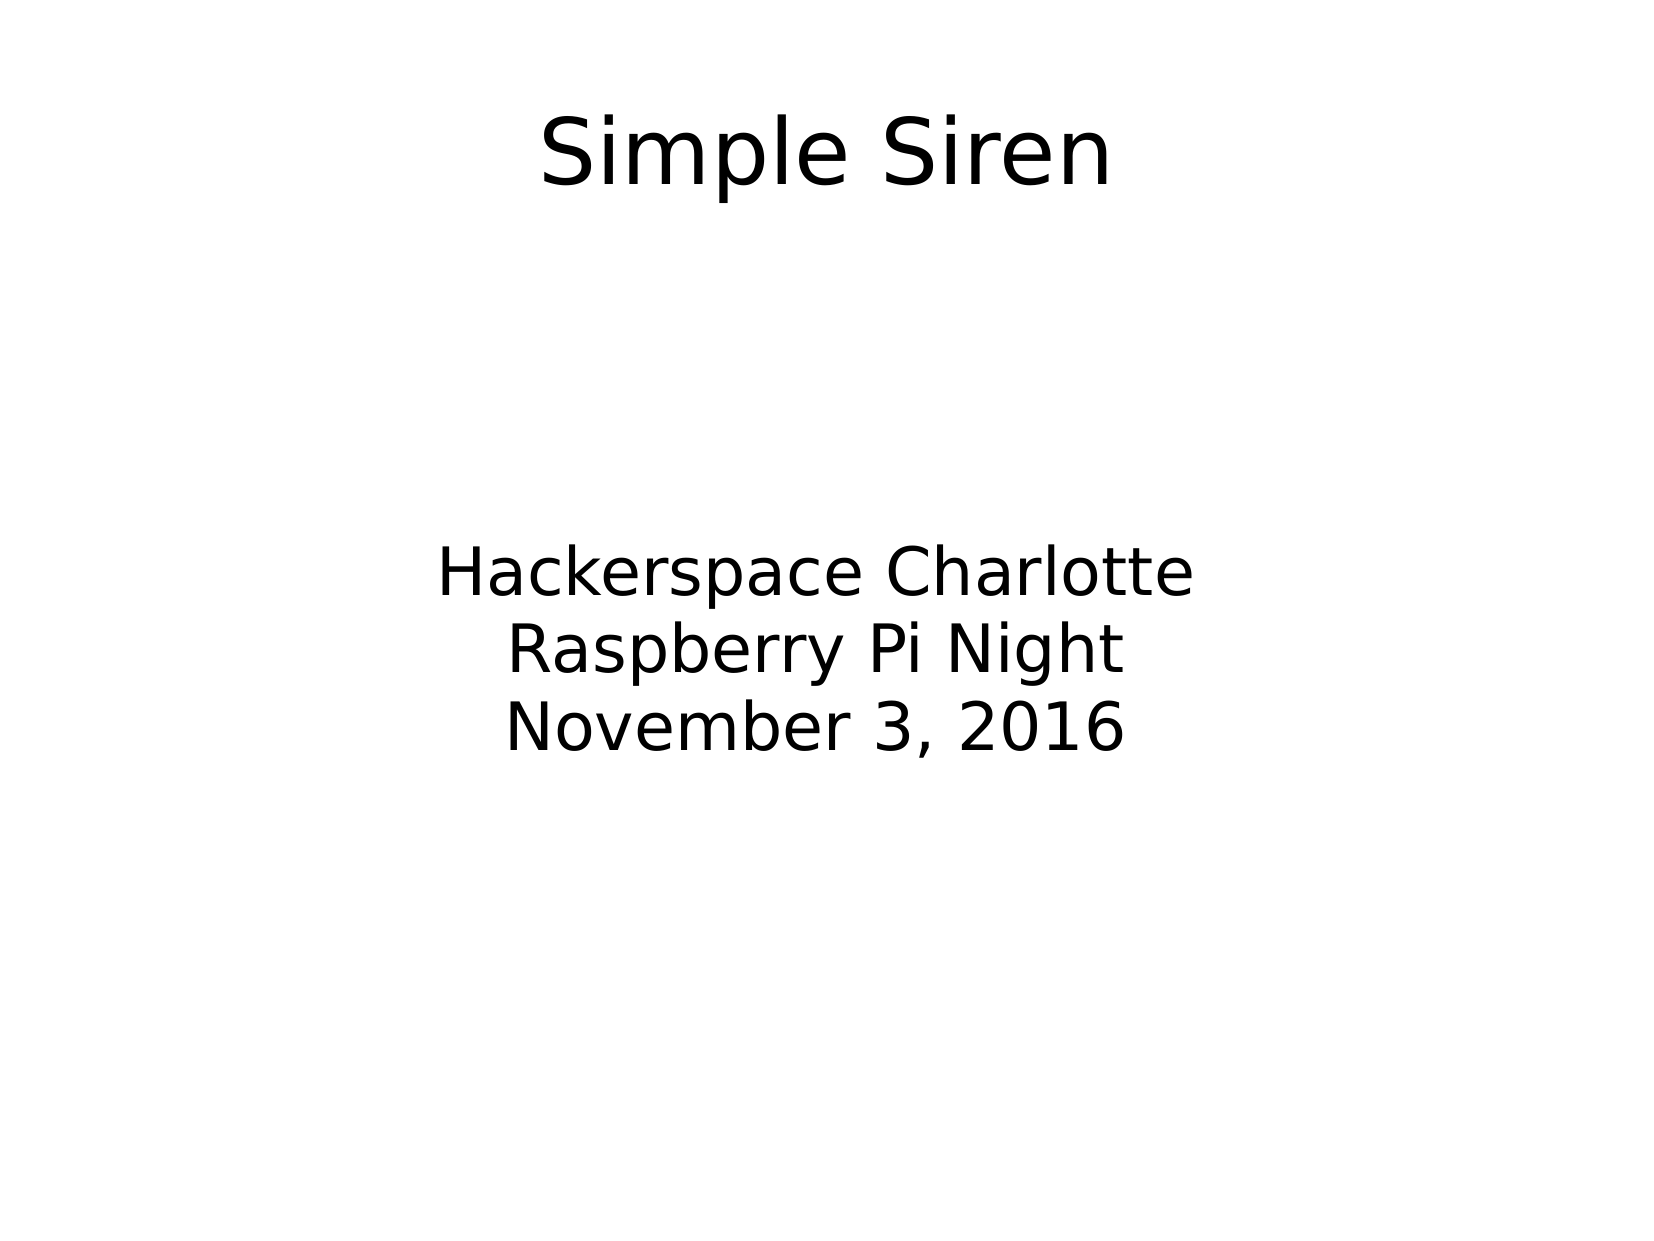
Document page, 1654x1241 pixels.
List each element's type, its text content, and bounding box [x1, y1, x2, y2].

title Simple Siren [82, 49, 1571, 257]
subtitle Hackerspace Charlotte Raspberry Pi Night November 3, 2016 [71, 290, 1561, 1010]
